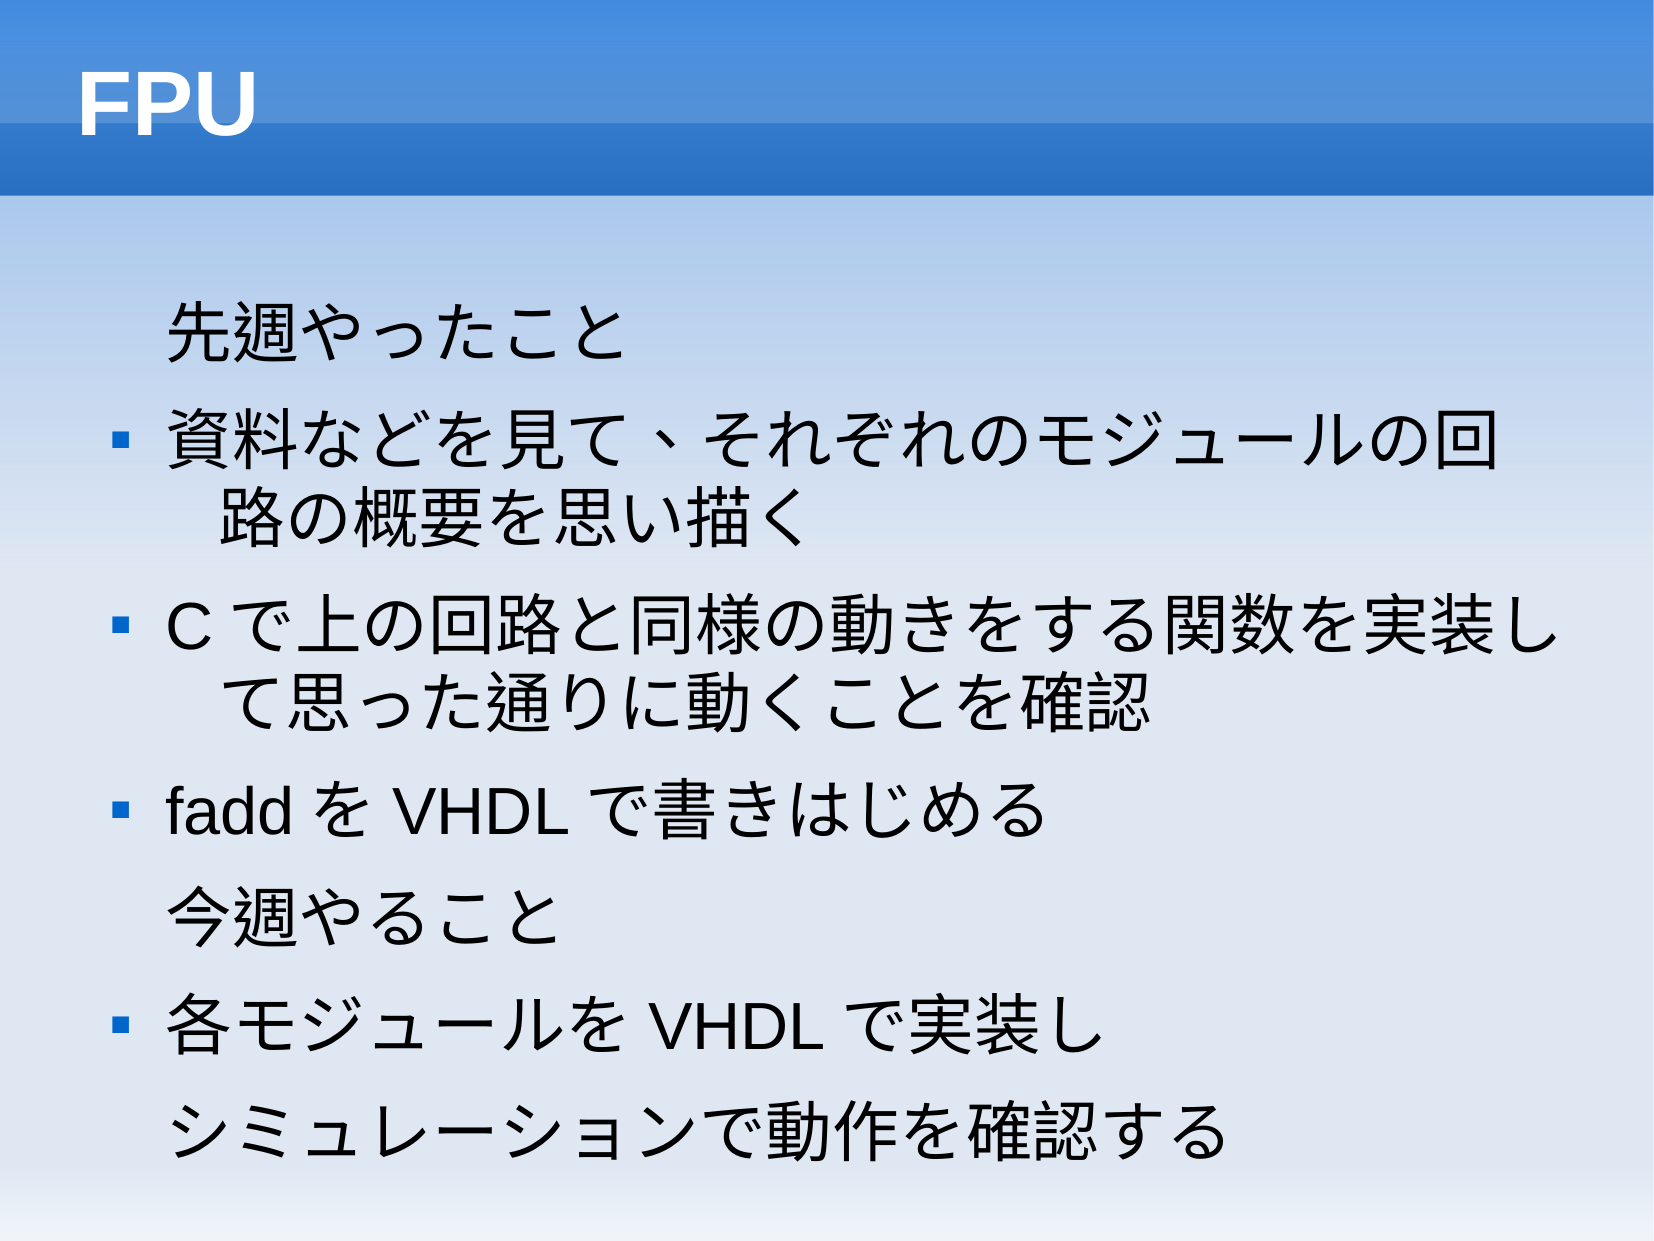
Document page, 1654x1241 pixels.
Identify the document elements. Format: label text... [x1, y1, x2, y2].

title FPU [76, 0, 1565, 208]
picture [0, 0, 1654, 1241]
list 先週やったこと 資料などを見て、それぞれのモジュールの回路の概要を思い描く Cで上の回路と同様の動きをする関数を実装して思った通りに動くことを確認 faddをVHDLで書きはじめる 今週やること 各モジュールをVHDLで実装し シミュレーションで動作を確認する [76, 295, 1565, 1173]
